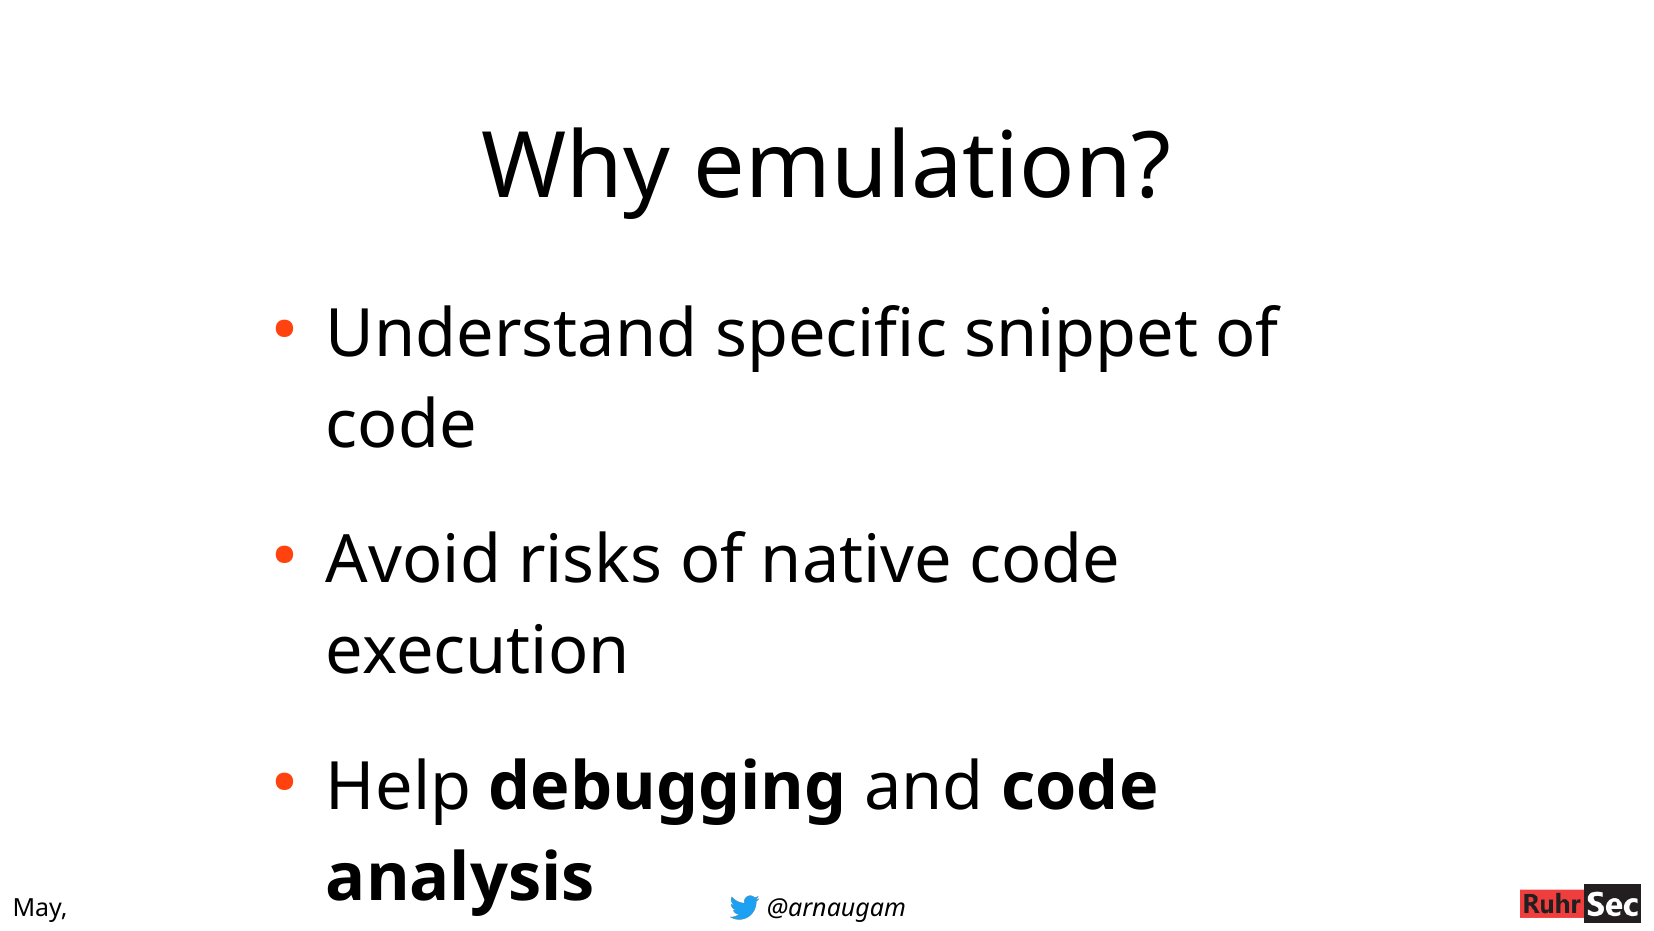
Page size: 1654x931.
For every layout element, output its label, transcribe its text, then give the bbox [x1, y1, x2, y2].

list Understand specific snippet of code Avoid risks of native code execution Help debugging and code analysis Explore non-native executables [255, 285, 1396, 751]
picture [1520, 884, 1641, 923]
title Why emulation? [82, 84, 1571, 241]
picture [721, 884, 768, 931]
